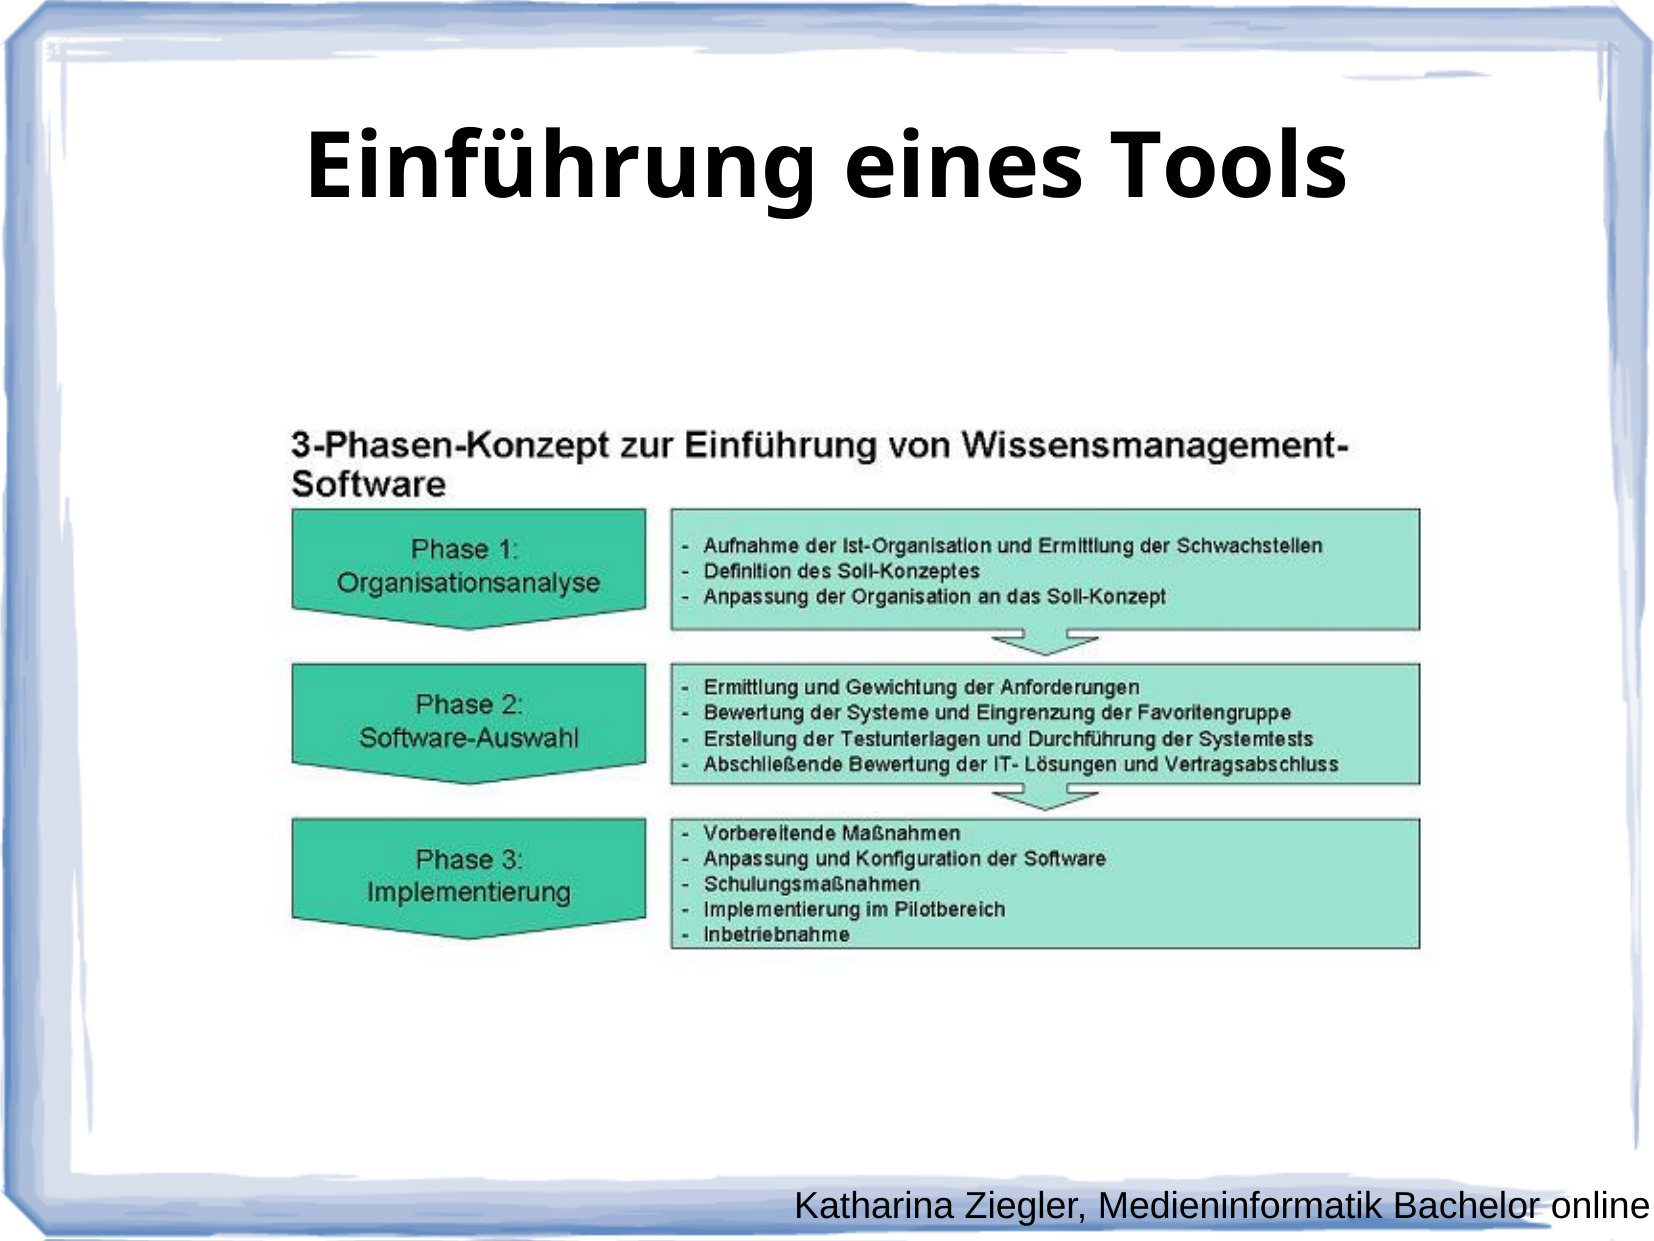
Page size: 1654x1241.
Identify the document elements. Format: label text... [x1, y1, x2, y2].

title Einführung eines Tools [82, 49, 1571, 257]
text_box Katharina Ziegler, Medieninformatik Bachelor online [749, 1176, 1654, 1241]
picture [0, 0, 1654, 1241]
